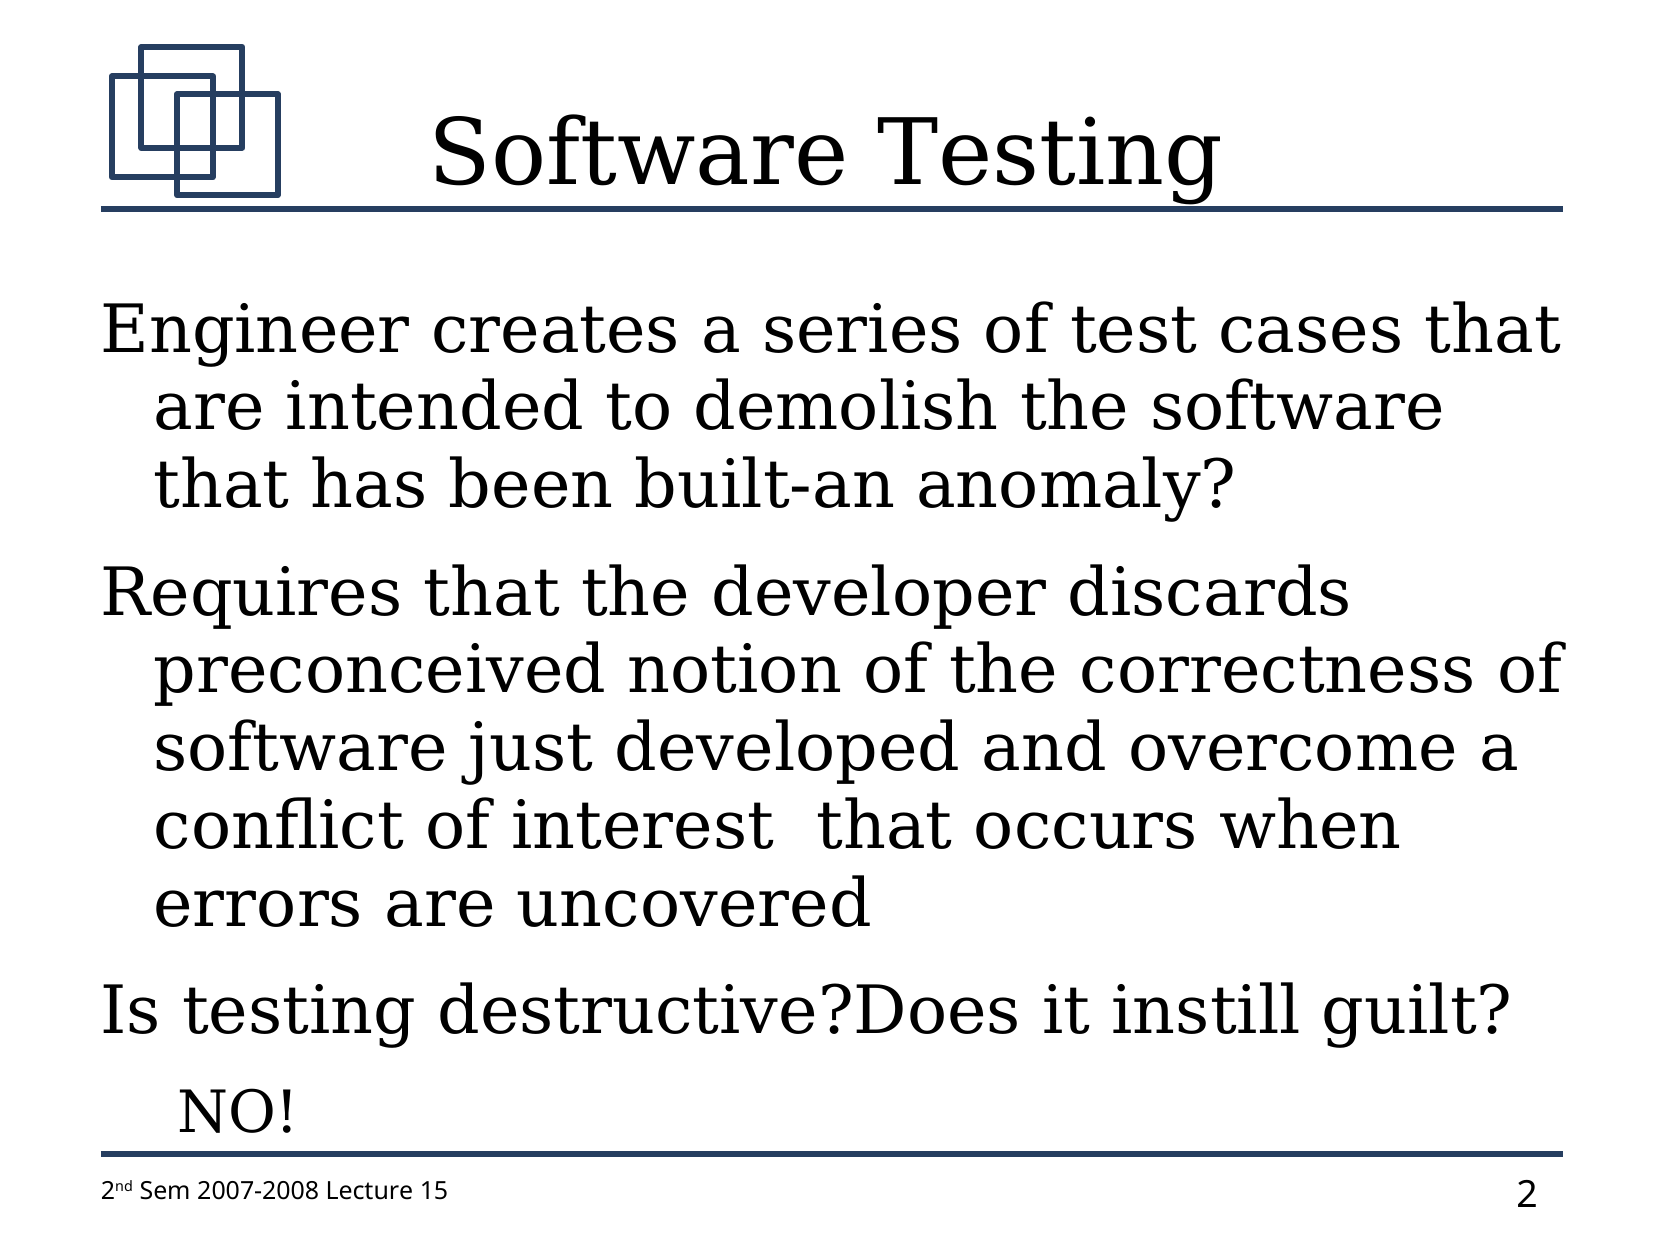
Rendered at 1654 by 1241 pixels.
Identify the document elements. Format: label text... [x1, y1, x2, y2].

list Engineer creates a series of test cases that are intended to demolish the software that has been built-an anomaly? Requires that the developer discards preconceived notion of the correctness of software just developed and overcome a conflict of interest that occurs when errors are uncovered Is testing destructive?Does it instill guilt? NO! [82, 290, 1571, 1147]
title Software Testing [82, 49, 1571, 257]
